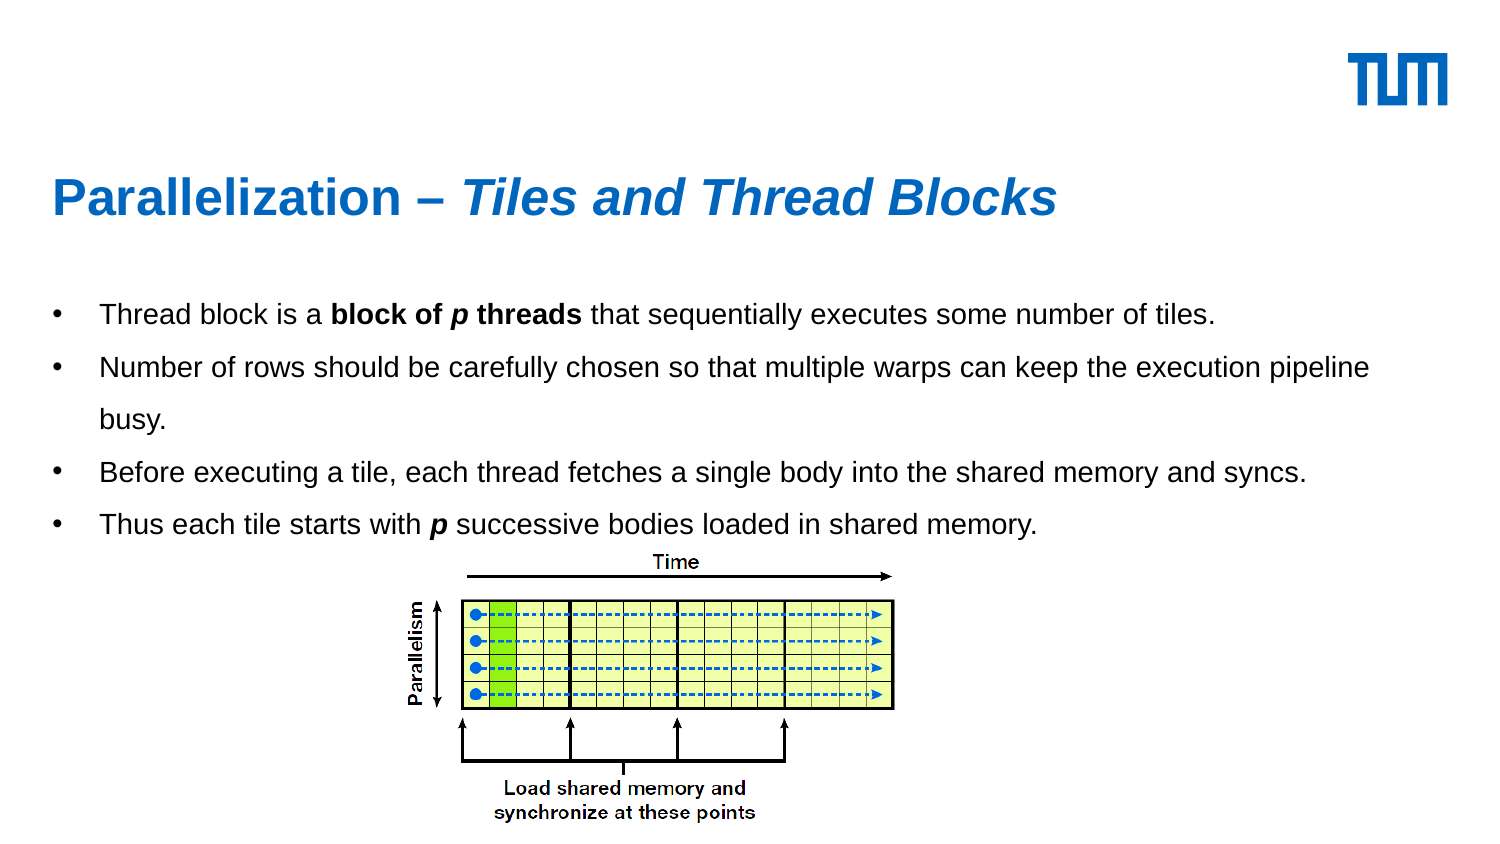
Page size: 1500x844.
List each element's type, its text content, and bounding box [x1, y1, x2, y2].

title Parallelization – Tiles and Thread Blocks [52, 159, 1449, 223]
list Thread block is a block of p threads that sequentially executes some number of tiles. Number of rows should be carefully chosen so that multiple warps can keep the execution pipeline busy. Before executing a tile, each thread fetches a single body into the shared memory and syncs. Thus each tile starts with p successive bodies loaded in shared memory. [52, 243, 1449, 793]
picture [380, 542, 1006, 827]
